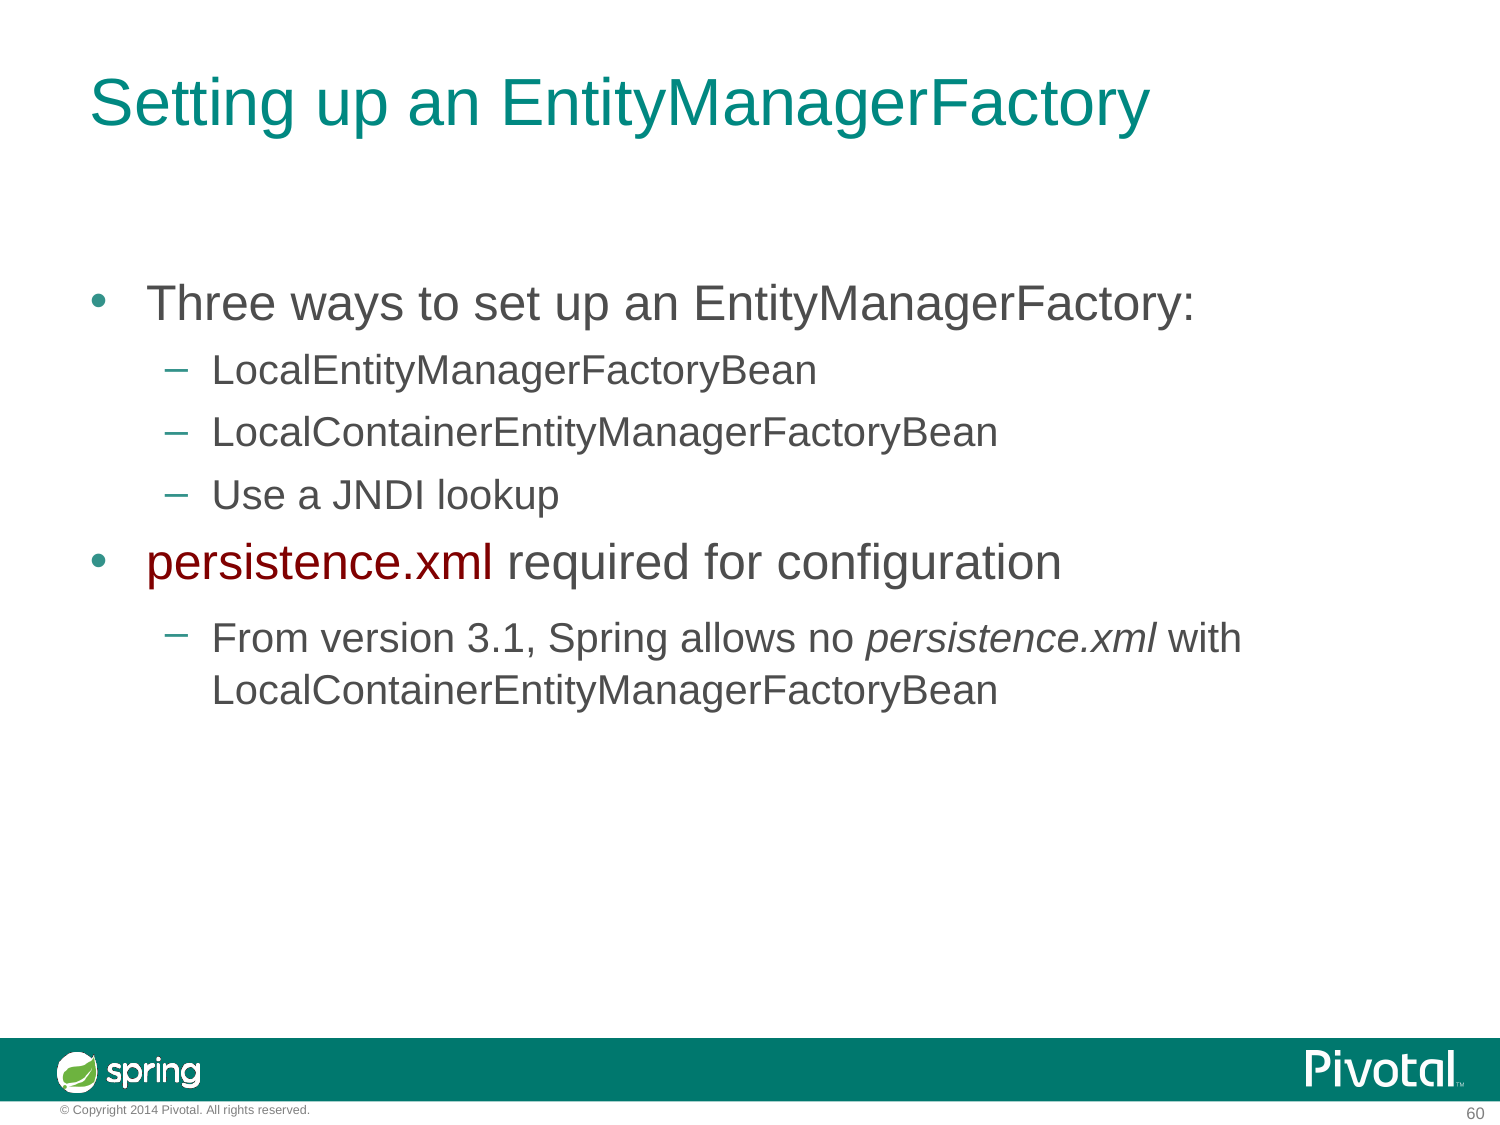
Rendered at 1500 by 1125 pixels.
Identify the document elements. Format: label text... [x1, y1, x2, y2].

picture [32, 1041, 210, 1103]
picture [1306, 1050, 1464, 1087]
list Three ways to set up an EntityManagerFactory: LocalEntityManagerFactoryBean LocalContainerEntityManagerFactoryBean Use a JNDI lookup persistence.xml required for configuration From version 3.1, Spring allows no persistence.xml with LocalContainerEntityManagerFactoryBean [75, 262, 1426, 1005]
title Setting up an EntityManagerFactory [75, 45, 1426, 233]
